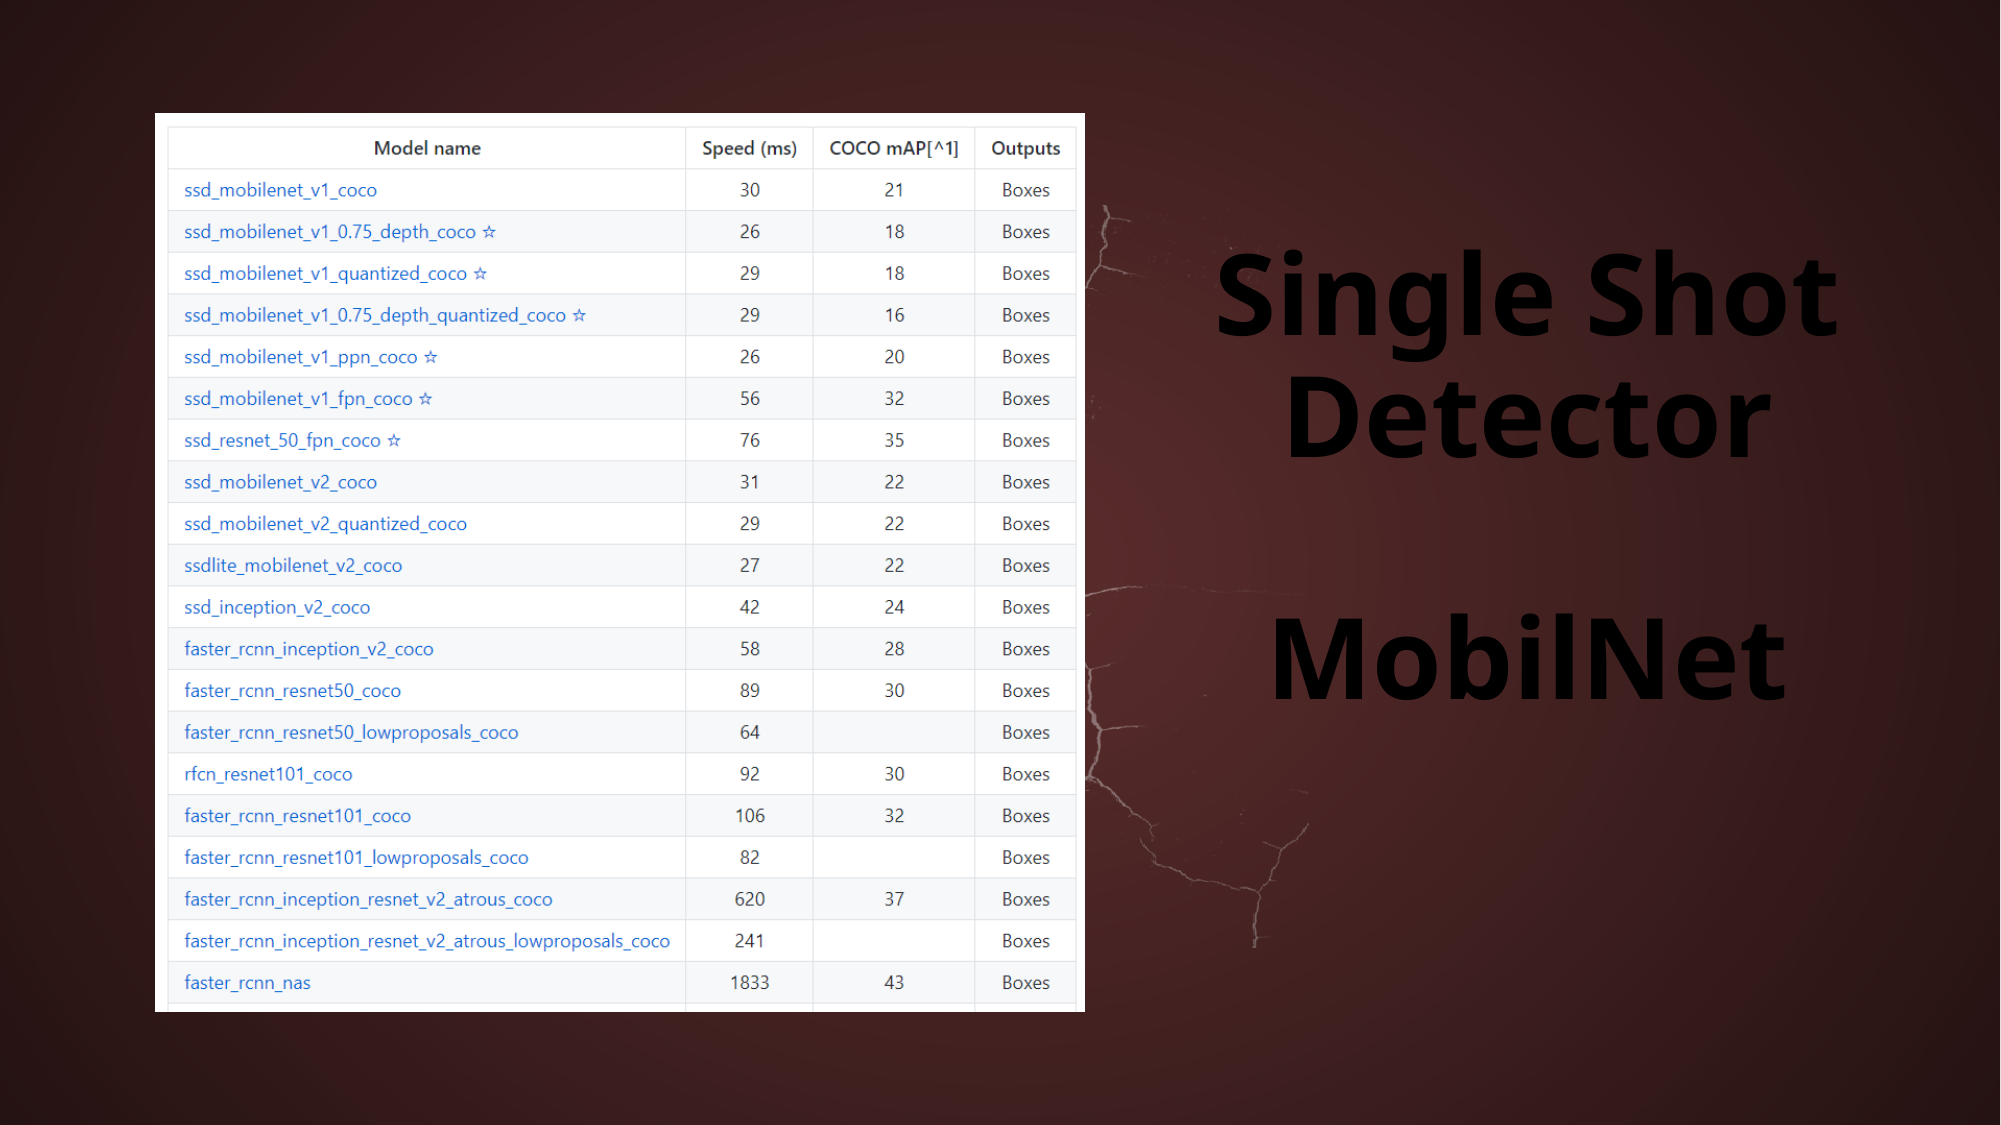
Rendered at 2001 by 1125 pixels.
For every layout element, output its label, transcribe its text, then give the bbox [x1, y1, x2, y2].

title Single Shot Detector MobilNet [1192, 147, 1863, 816]
picture [155, 113, 1085, 1012]
